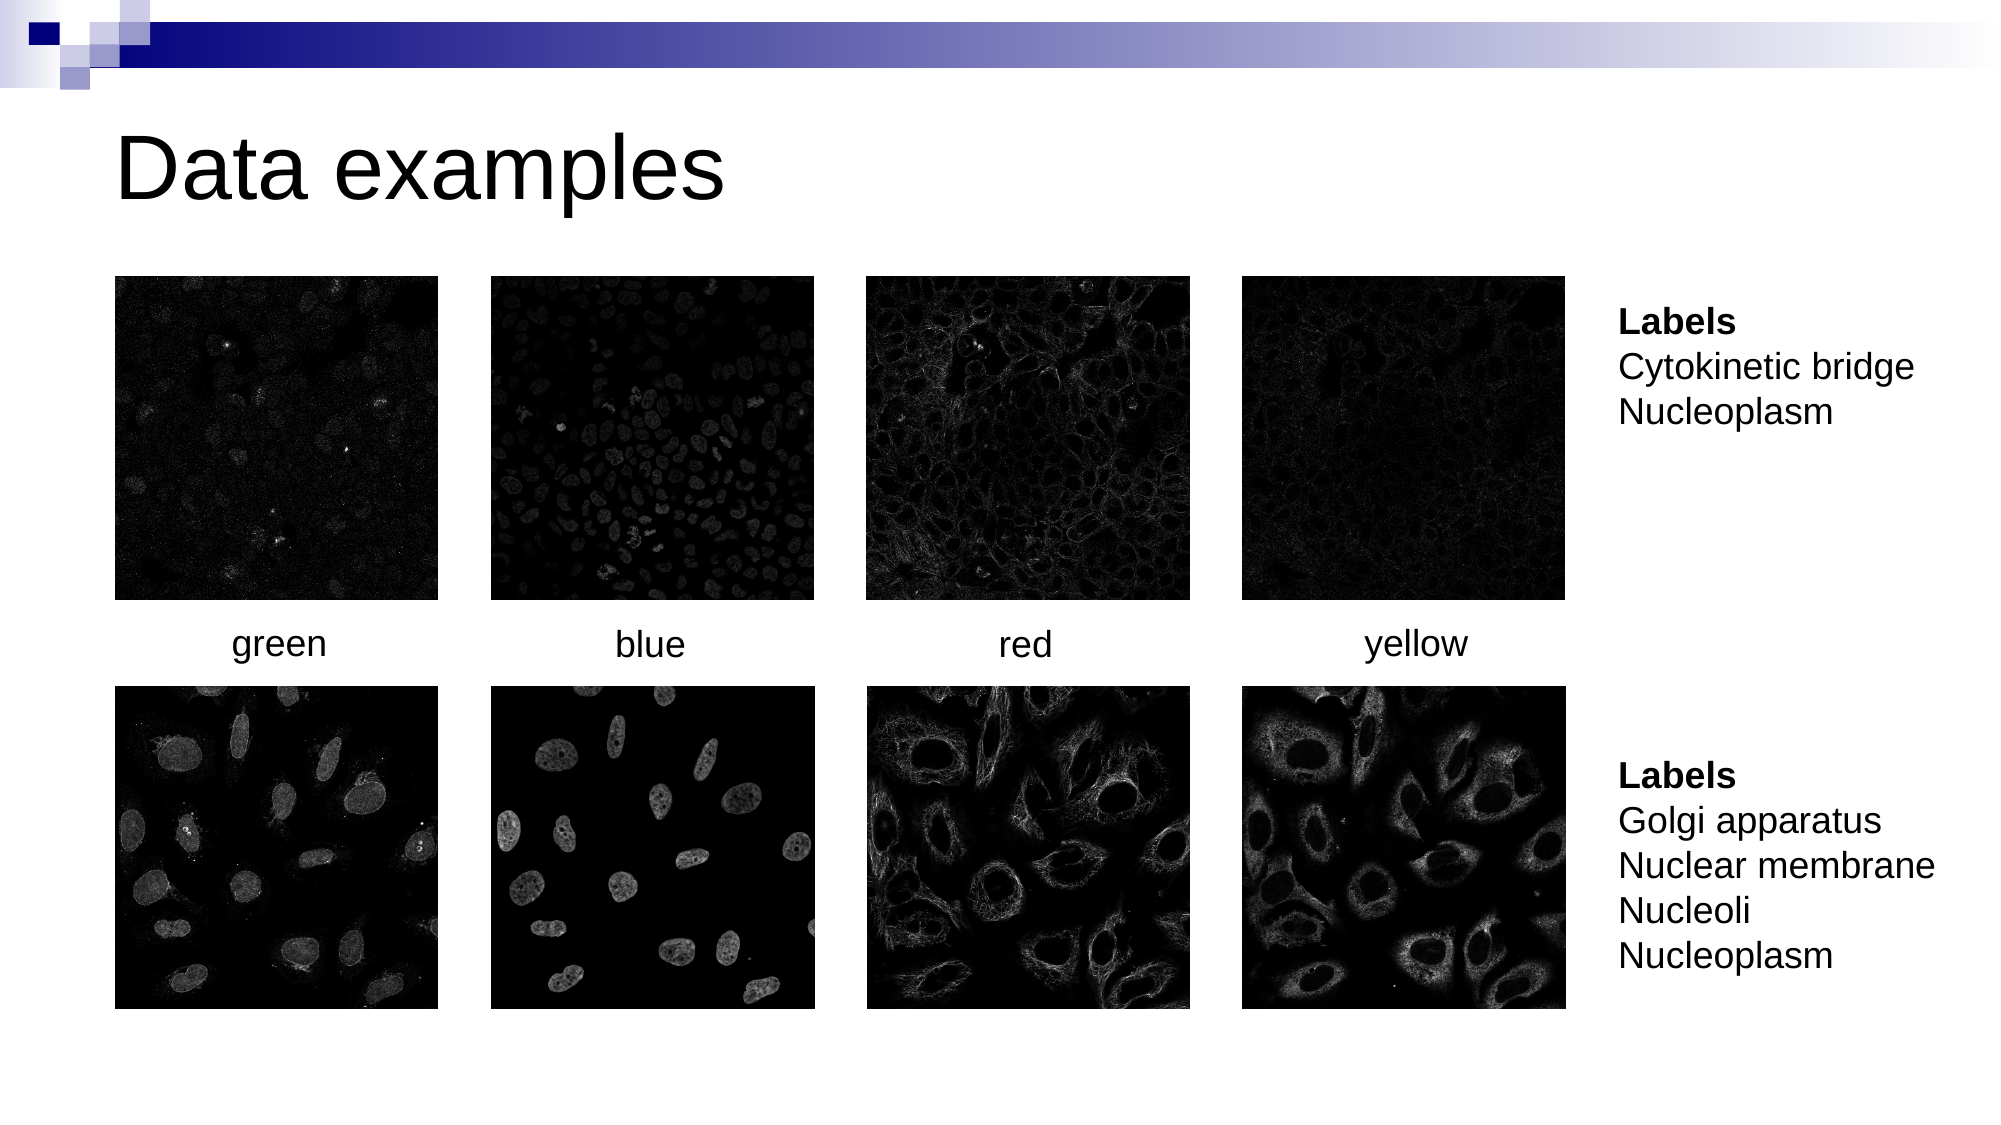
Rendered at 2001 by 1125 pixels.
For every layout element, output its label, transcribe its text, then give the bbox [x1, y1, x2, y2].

text_box blue [600, 612, 740, 676]
picture [491, 686, 815, 1009]
text_box green [216, 611, 356, 675]
picture [1242, 276, 1565, 600]
text_box yellow [1349, 611, 1489, 672]
picture [867, 686, 1190, 1009]
picture [115, 276, 438, 600]
text_box Labels Golgi apparatus Nuclear membrane Nucleoli Nucleoplasm [1603, 743, 1992, 987]
text_box red [983, 612, 1123, 676]
picture [1242, 686, 1566, 1009]
picture [491, 276, 814, 600]
picture [866, 276, 1190, 600]
picture [115, 686, 438, 1009]
text_box Labels Cytokinetic bridge Nucleoplasm [1603, 289, 1992, 441]
title Data examples [99, 93, 1900, 232]
